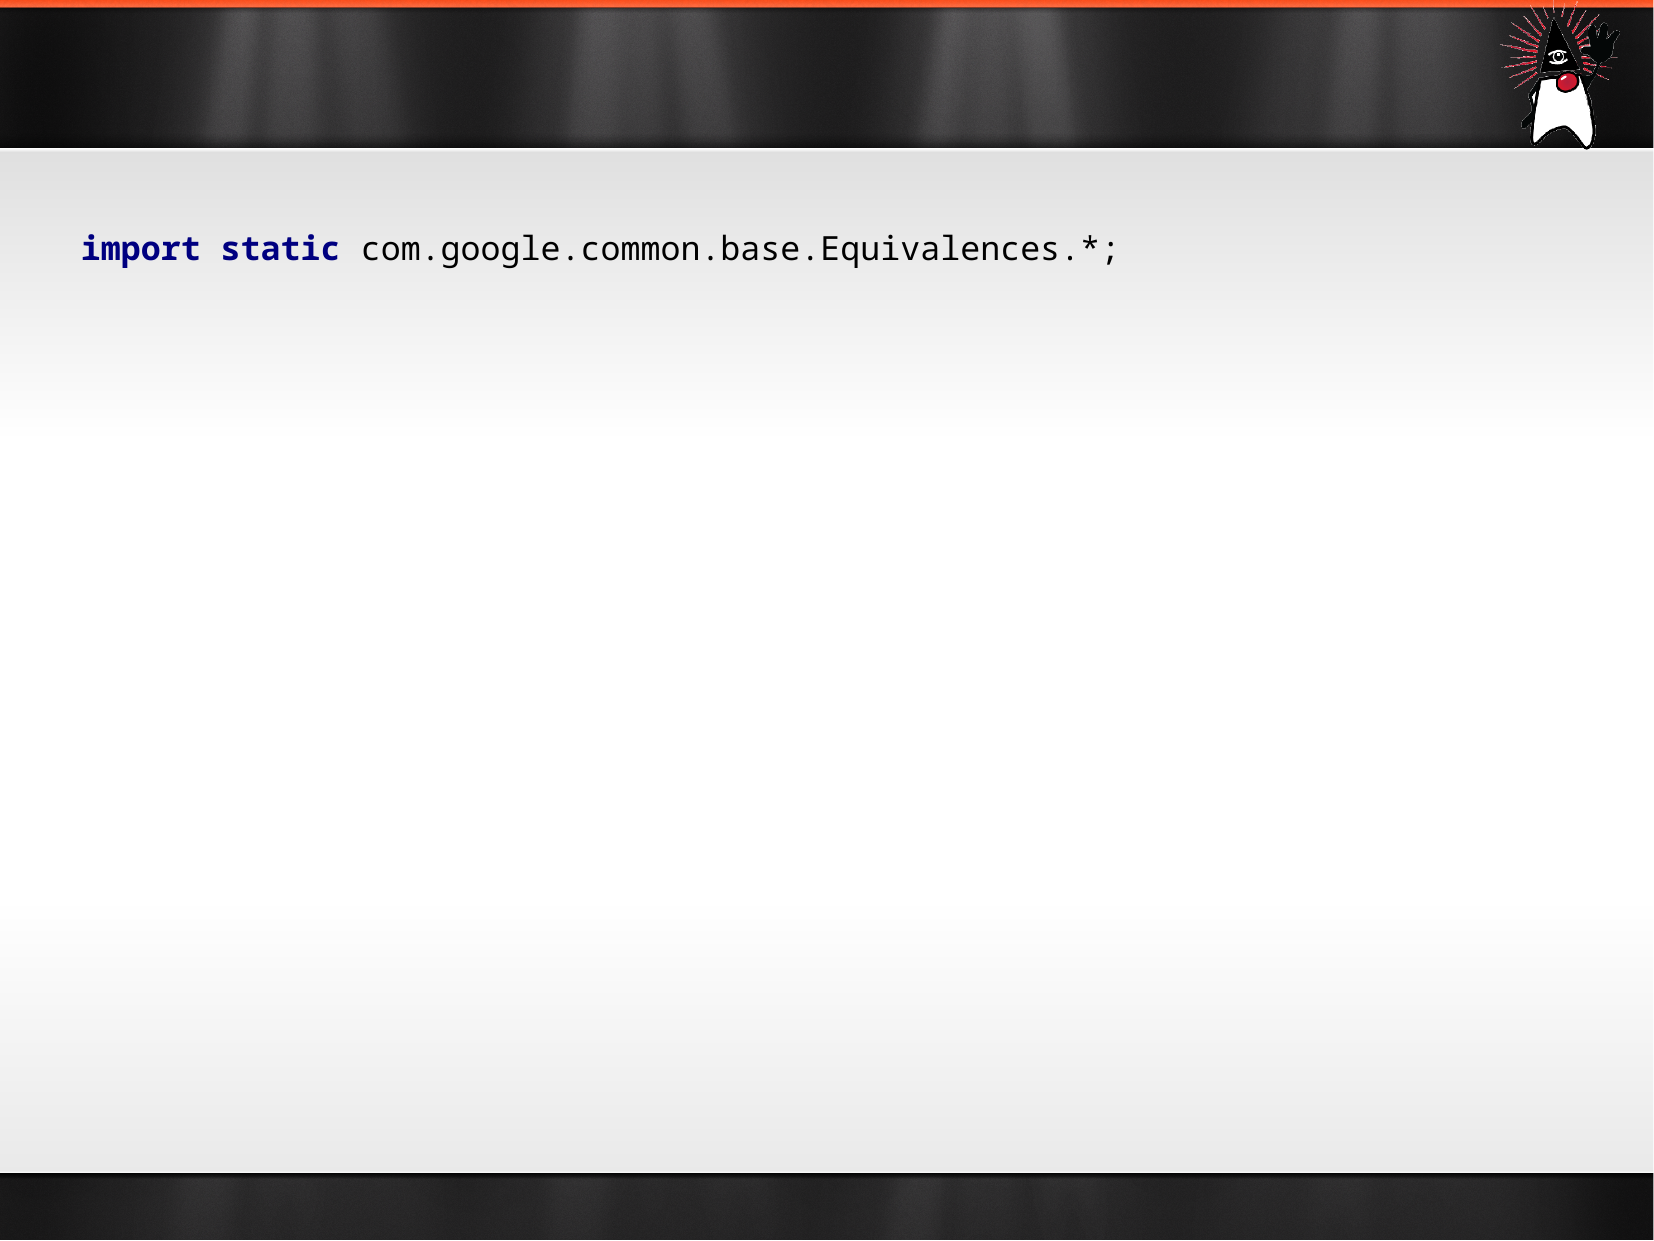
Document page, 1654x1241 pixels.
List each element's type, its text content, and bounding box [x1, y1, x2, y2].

subtitle import static com.google.common.base.Equivalences.*; [80, 225, 1654, 1125]
picture [0, 0, 1654, 1240]
